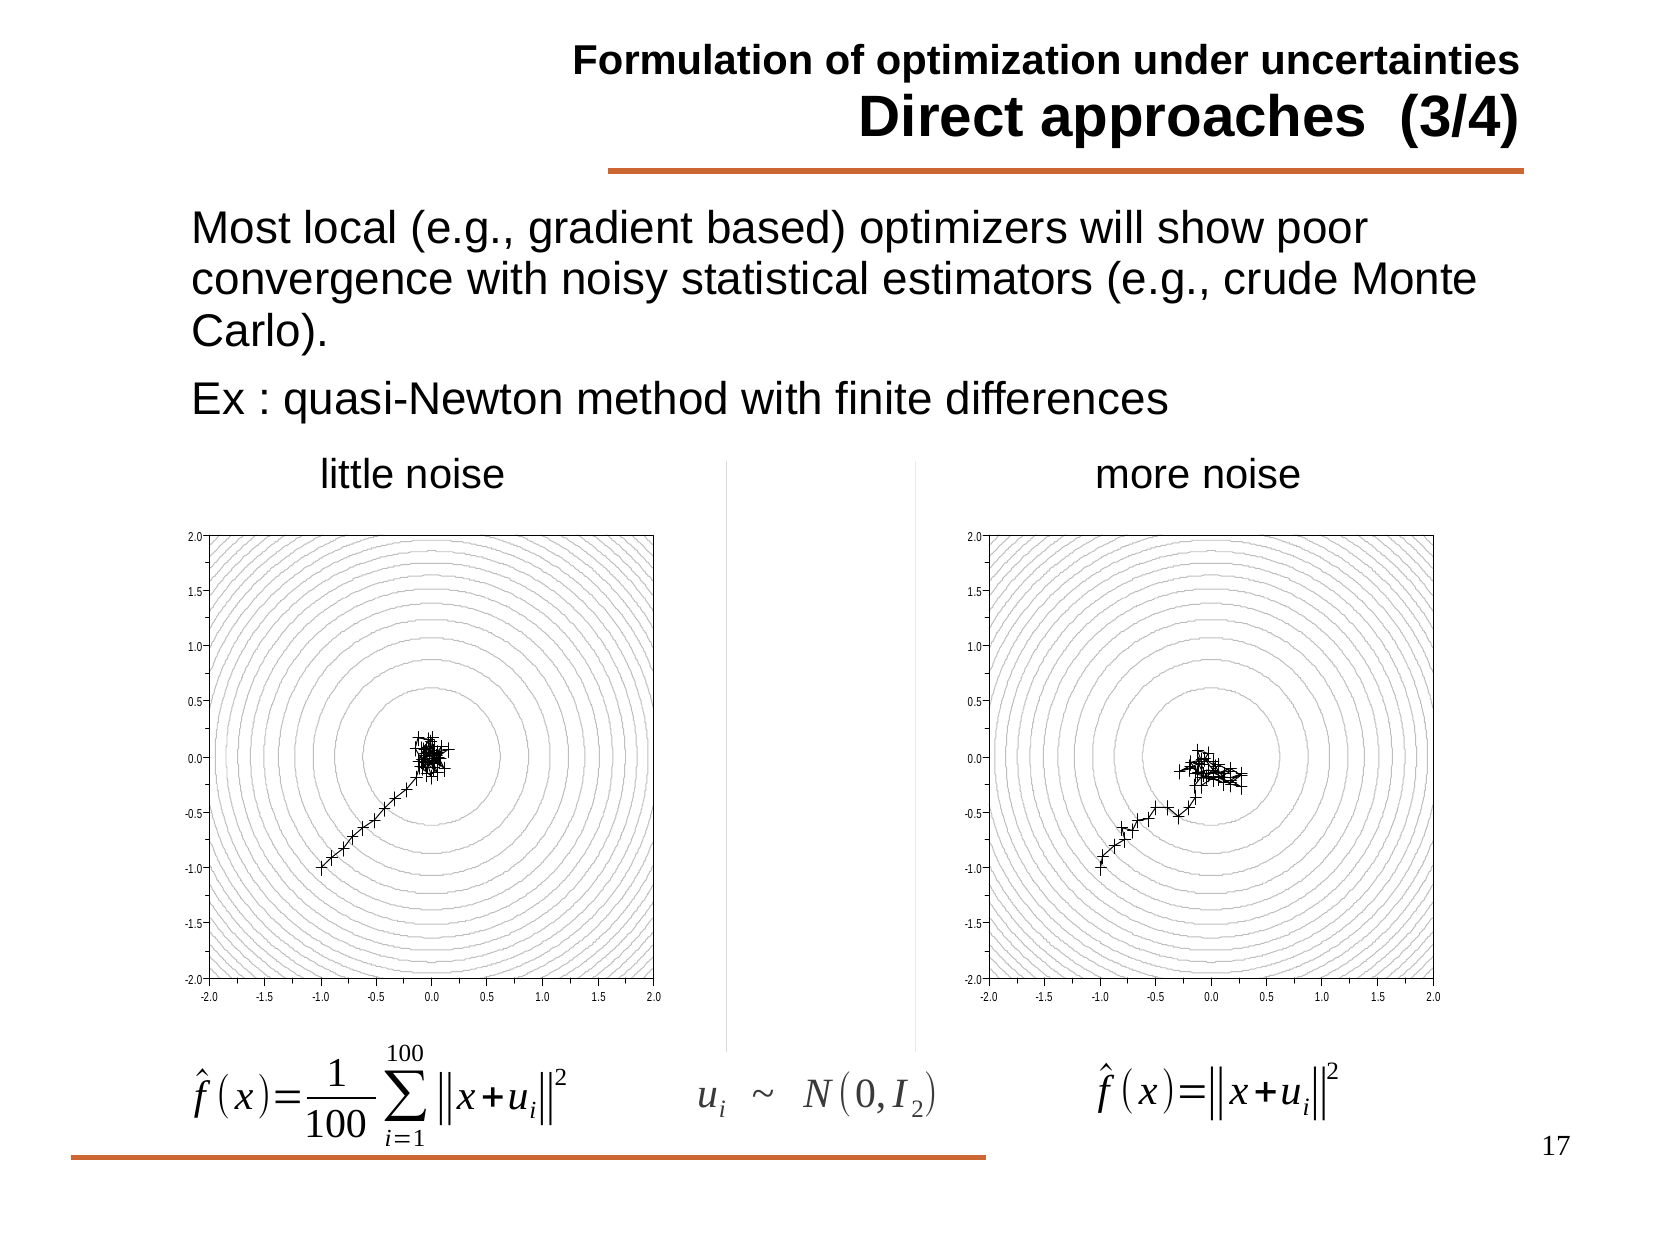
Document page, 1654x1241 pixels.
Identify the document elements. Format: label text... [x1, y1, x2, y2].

picture [915, 460, 1506, 1052]
chart [186, 1040, 573, 1152]
text_box little noise [236, 442, 591, 505]
chart [1089, 1058, 1346, 1124]
picture [135, 460, 727, 1052]
text_box Formulation of optimization under uncertainties Direct approaches (3/4) [177, 29, 1536, 156]
text_box Most local (e.g., gradient based) optimizers will show poor convergence with noisy statistical estimators (e.g., crude Monte Carlo). [177, 194, 1506, 364]
text_box more noise [1021, 442, 1376, 505]
text_box Ex : quasi-Newton method with finite differences [177, 366, 1512, 433]
chart [690, 1068, 945, 1123]
